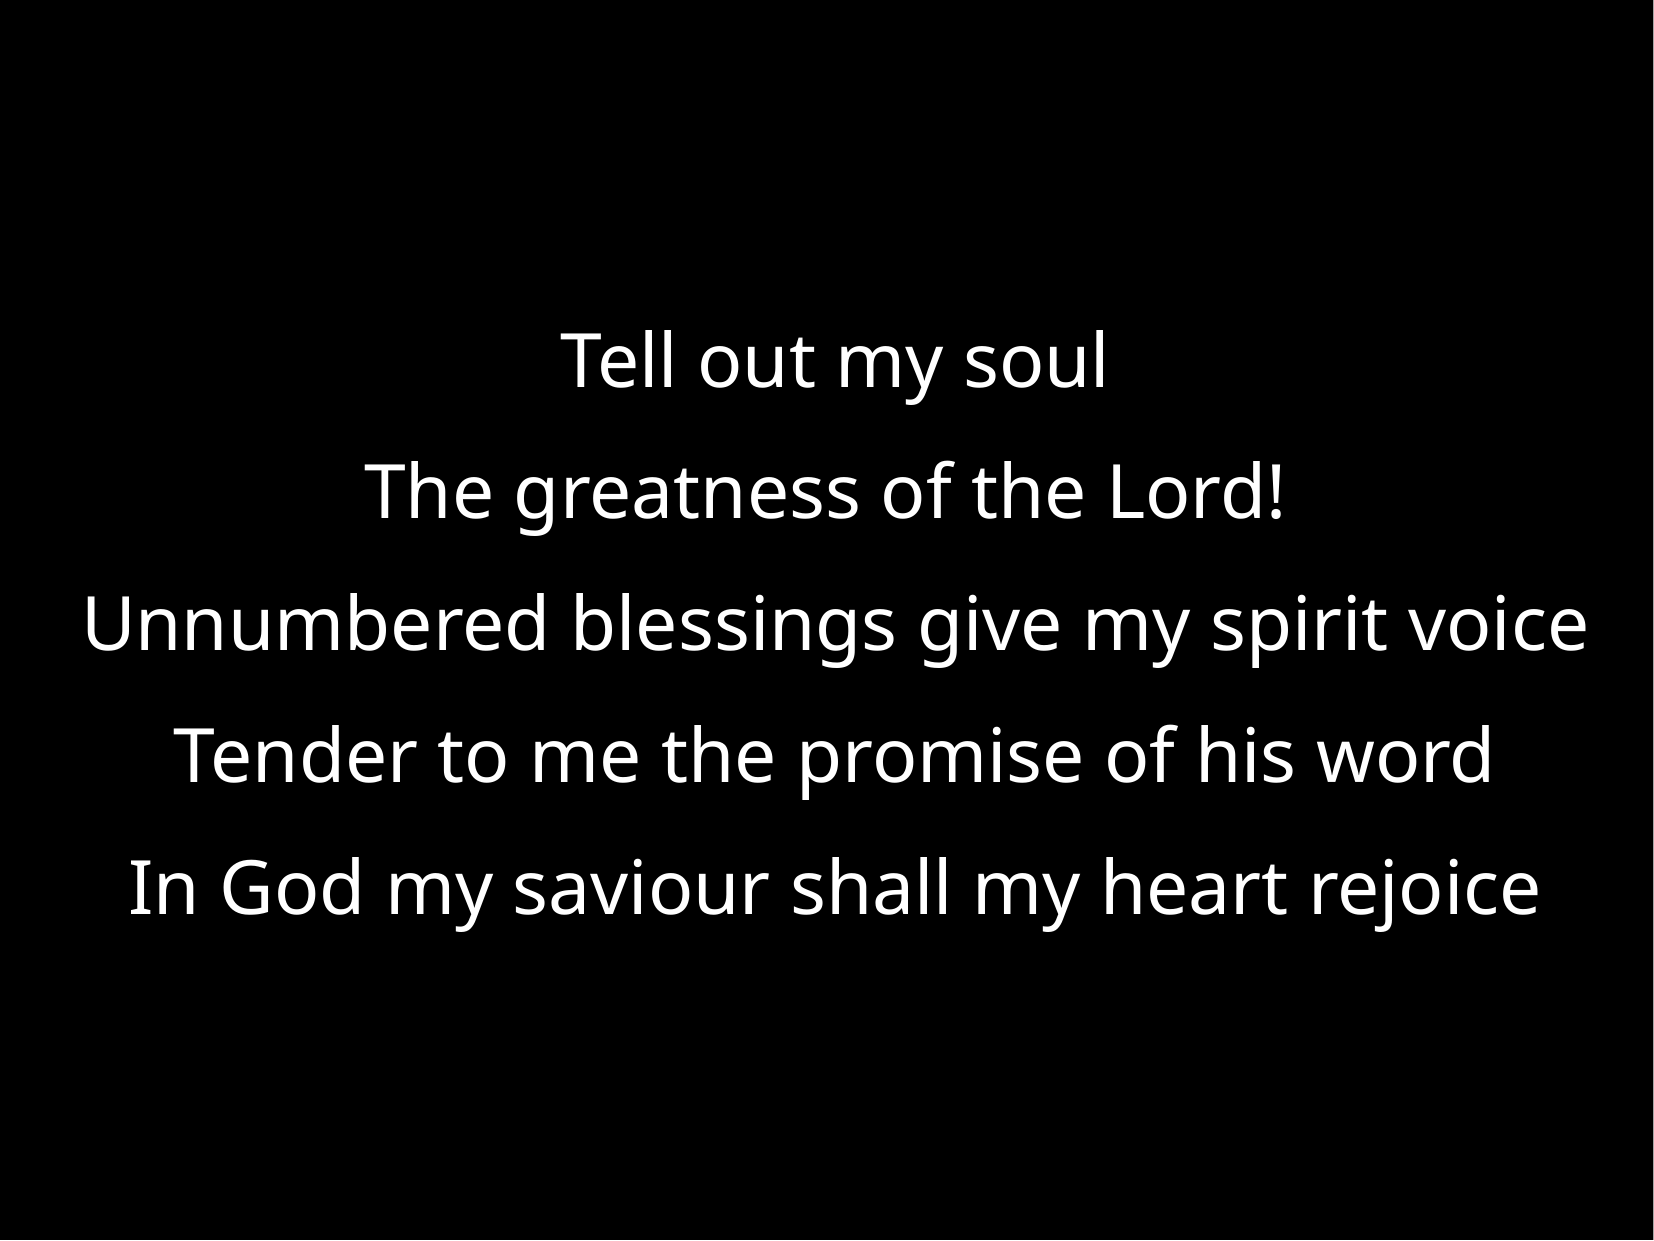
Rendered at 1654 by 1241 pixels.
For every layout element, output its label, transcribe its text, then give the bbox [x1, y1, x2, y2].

list Tell out my soul The greatness of the Lord! Unnumbered blessings give my spirit voice Tender to me the promise of his word In God my saviour shall my heart rejoice [0, 307, 1654, 1229]
